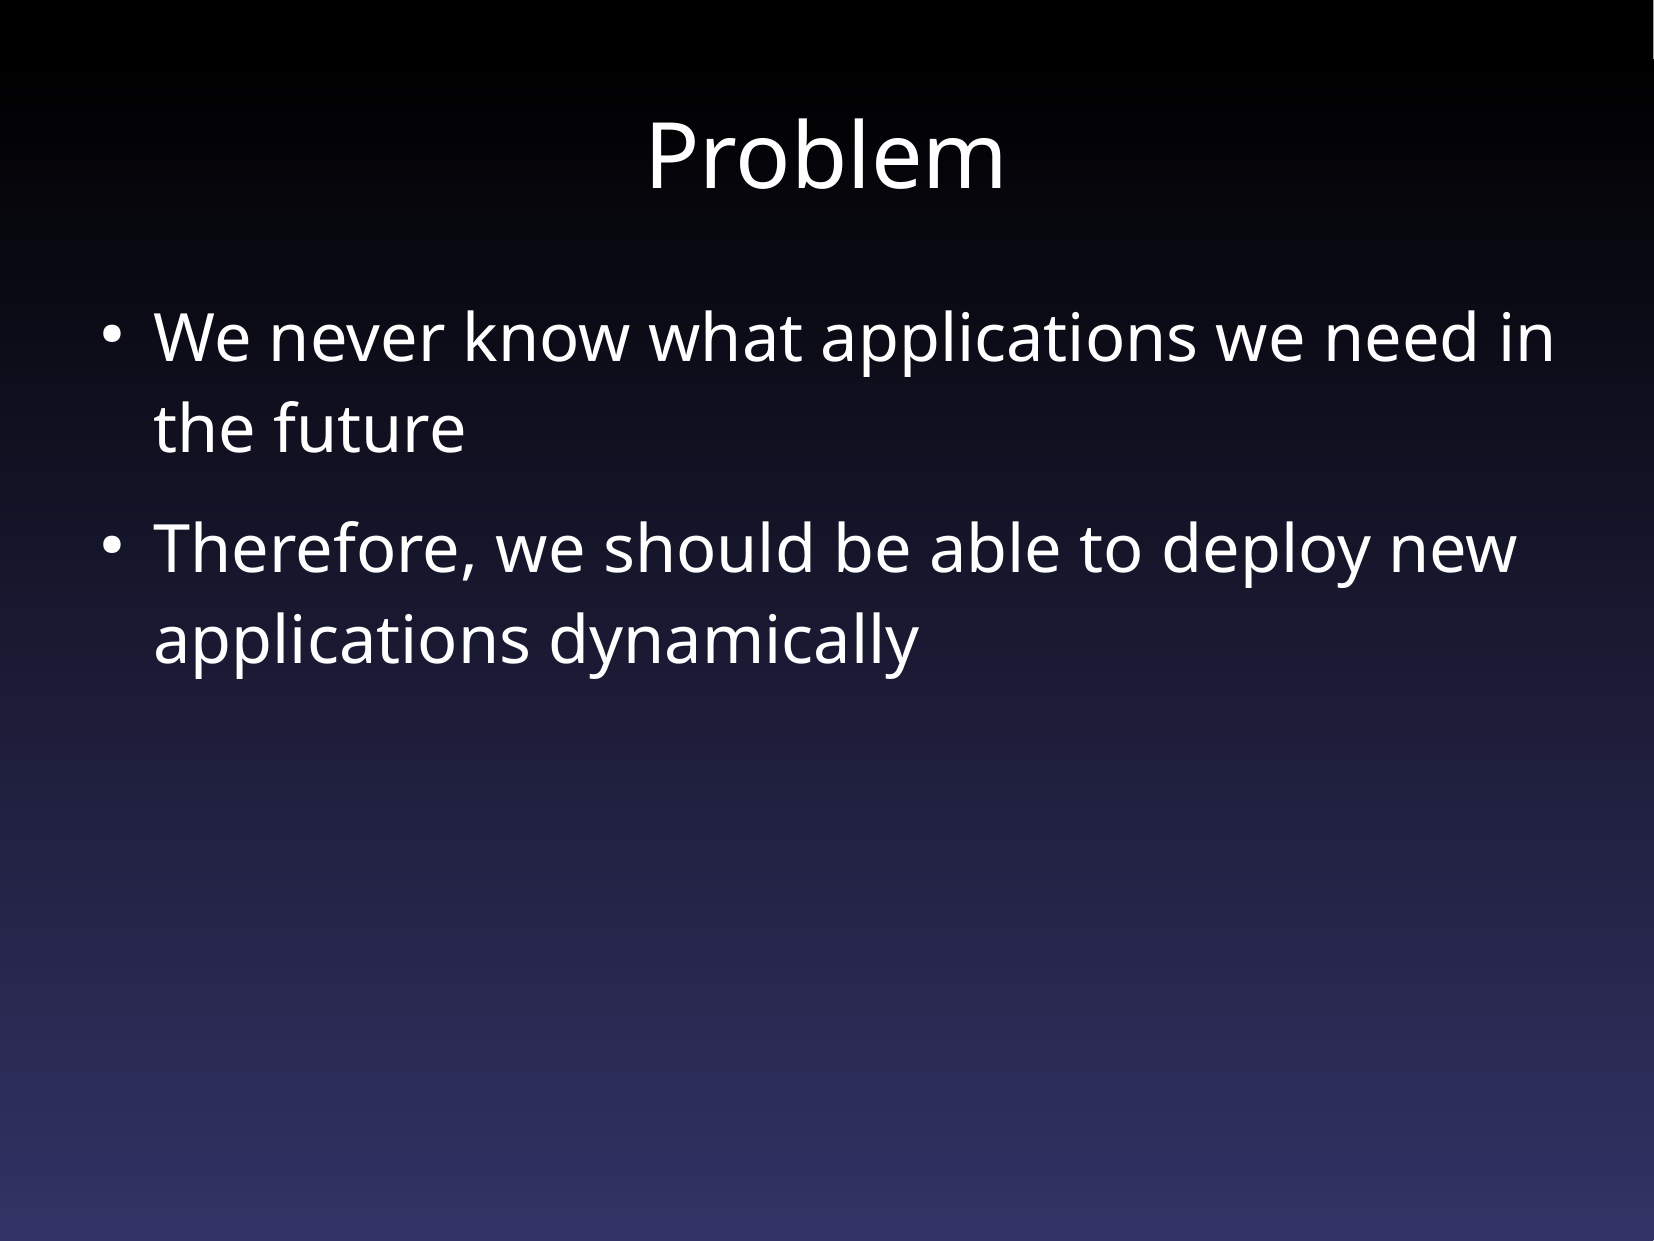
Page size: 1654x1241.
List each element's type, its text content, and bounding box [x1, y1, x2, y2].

title Problem [82, 49, 1571, 257]
list We never know what applications we need in the future Therefore, we should be able to deploy new applications dynamically [82, 290, 1571, 1109]
